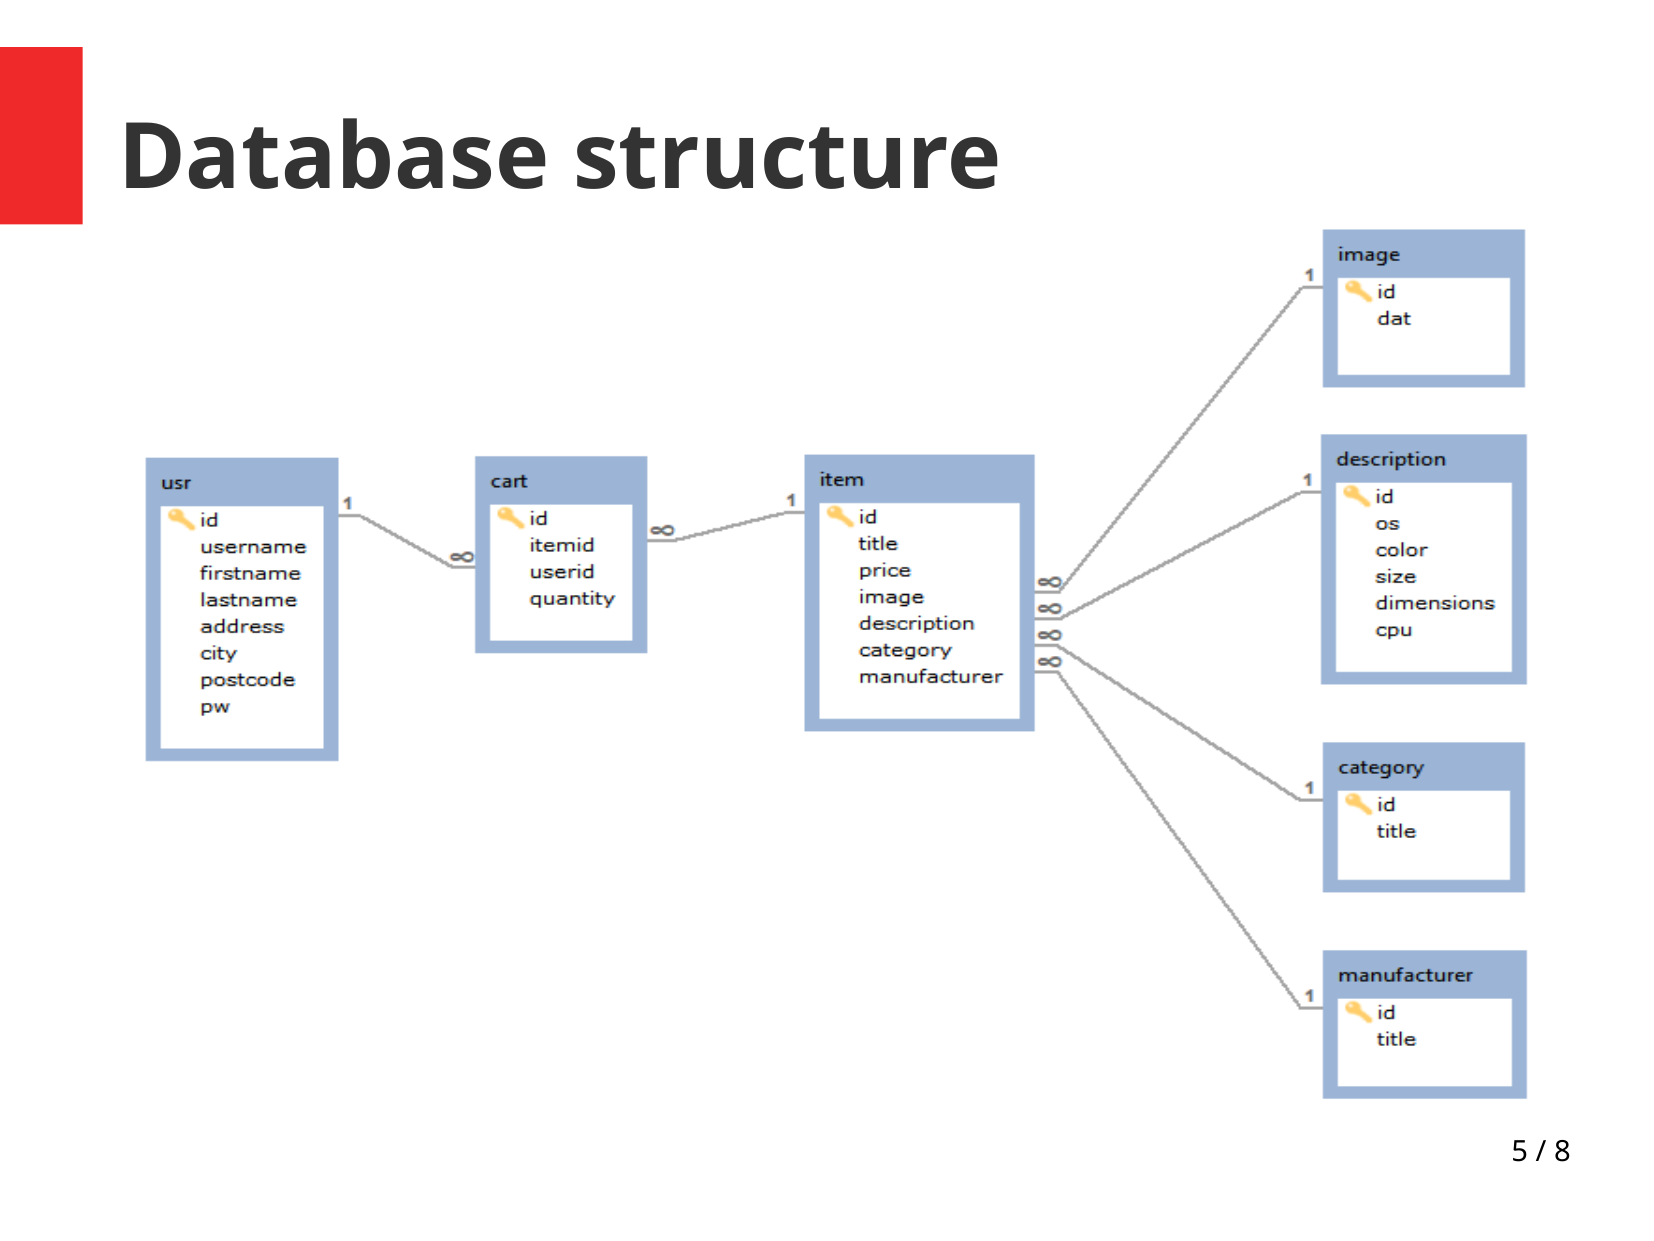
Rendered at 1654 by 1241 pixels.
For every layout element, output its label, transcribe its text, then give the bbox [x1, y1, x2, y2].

title Database structure [118, 49, 1571, 257]
picture [120, 211, 1561, 1111]
